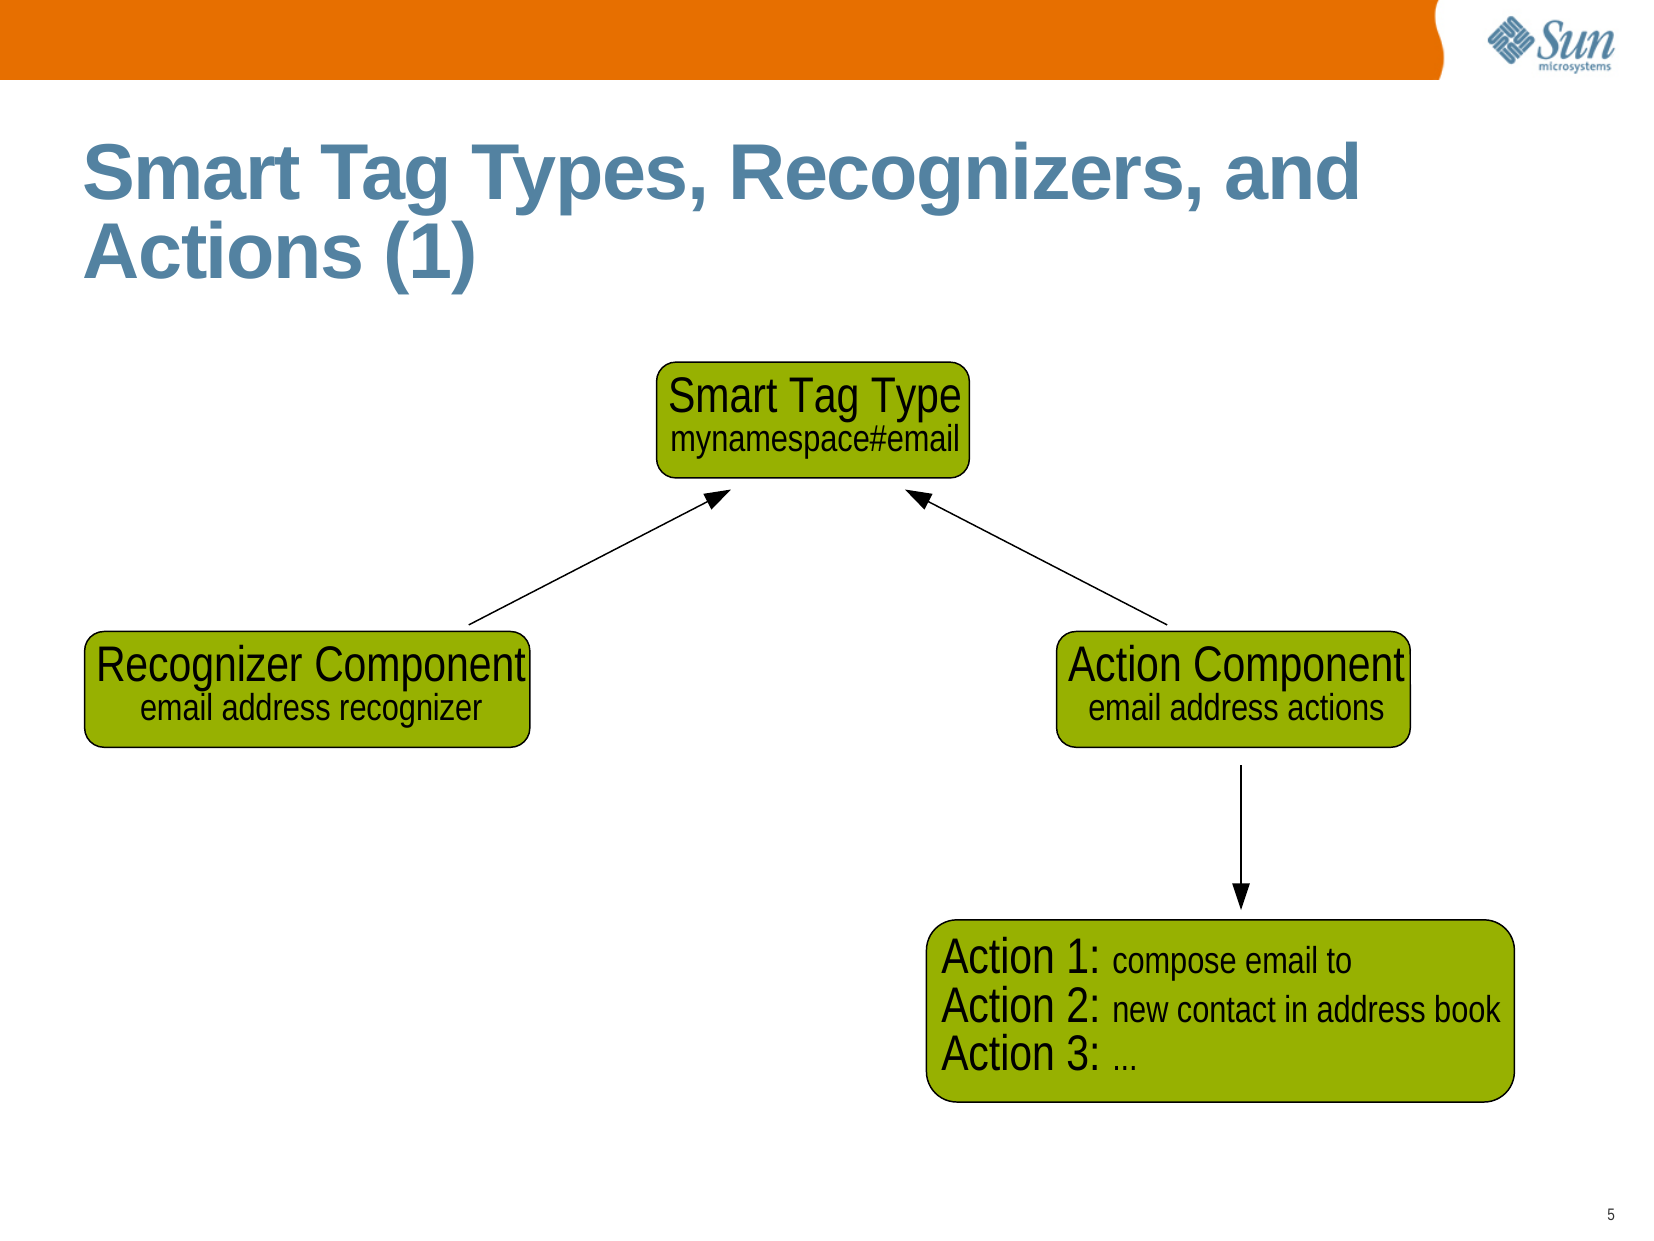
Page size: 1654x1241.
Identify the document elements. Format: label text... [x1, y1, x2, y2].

text_box Recognizer Component email address recognizer [84, 631, 530, 748]
picture [0, 0, 1654, 80]
title Smart Tag Types, Recognizers, and Actions (1) [82, 135, 1585, 322]
text_box Action 1: compose email to Action 2: new contact in address book Action 3: ... [926, 919, 1515, 1103]
text_box Action Component email address actions [1056, 631, 1411, 748]
text_box Smart Tag Type mynamespace#email [656, 362, 970, 478]
